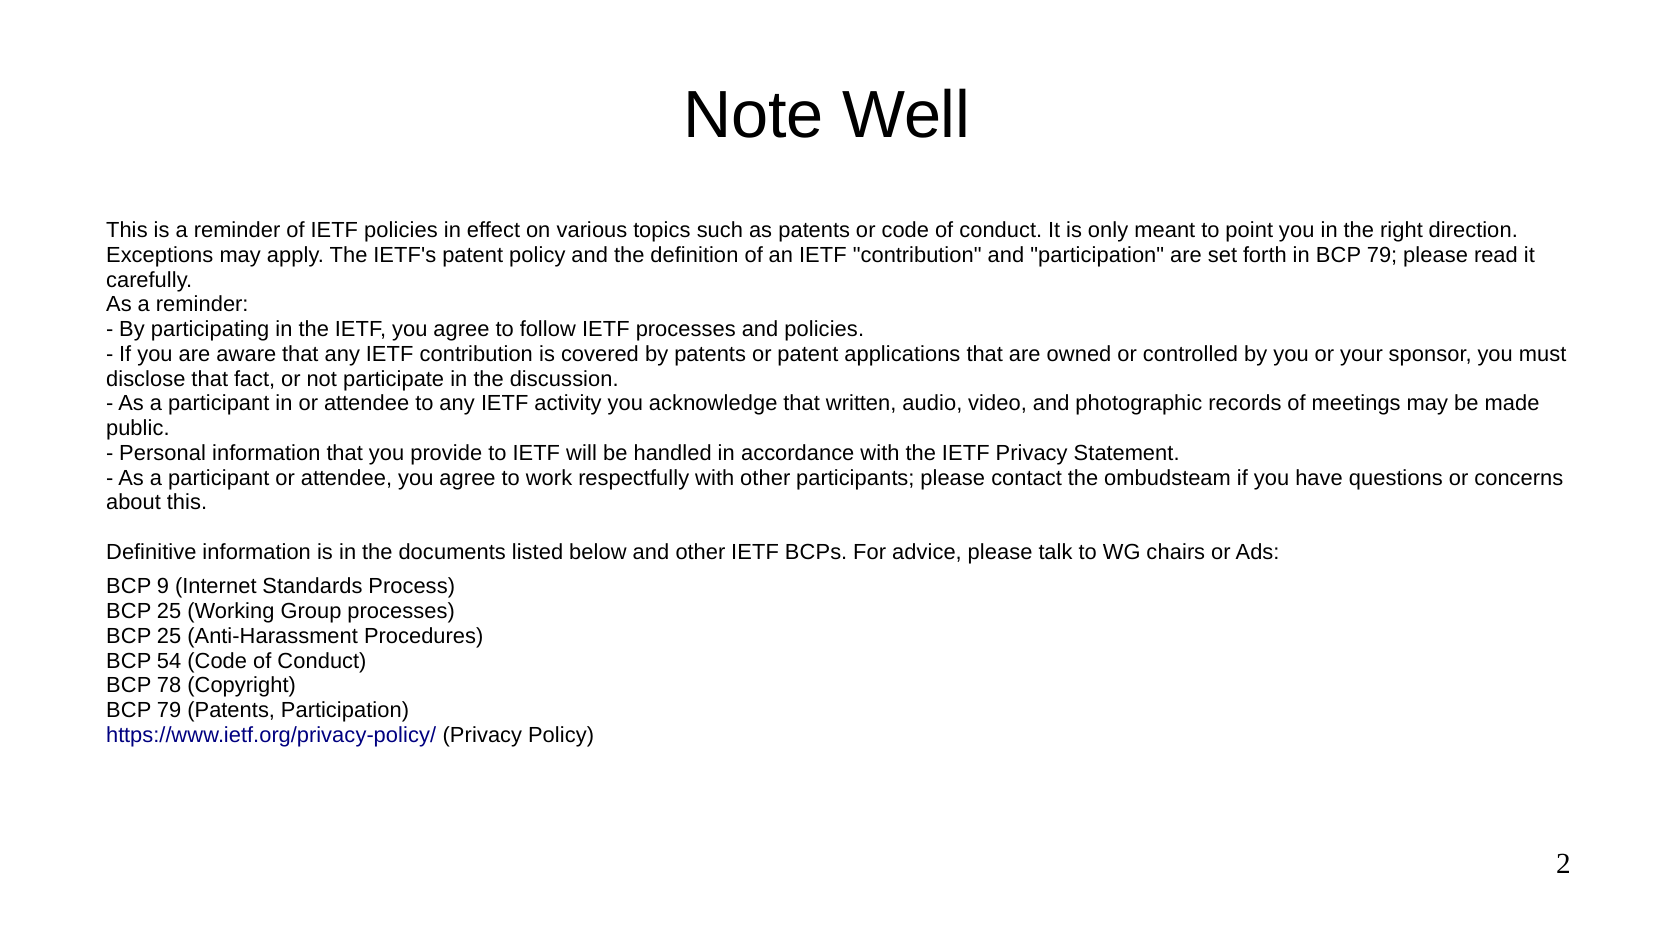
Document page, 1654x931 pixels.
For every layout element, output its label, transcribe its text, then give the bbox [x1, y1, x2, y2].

list This is a reminder of IETF policies in effect on various topics such as patents or code of conduct. It is only meant to point you in the right direction. Exceptions may apply. The IETF's patent policy and the definition of an IETF "contribution" and "participation" are set forth in BCP 79; please read it carefully. As a reminder: - By participating in the IETF, you agree to follow IETF processes and policies. - If you are aware that any IETF contribution is covered by patents or patent applications that are owned or controlled by you or your sponsor, you must disclose that fact, or not participate in the discussion. - As a participant in or attendee to any IETF activity you acknowledge that written, audio, video, and photographic records of meetings may be made public. - Personal information that you provide to IETF will be handled in accordance with the IETF Privacy Statement. - As a participant or attendee, you agree to work respectfully with other participants; please contact the ombudsteam if you have questions or concerns about this. Definitive information is in the documents listed below and other IETF BCPs. For advice, please talk to WG chairs or Ads: BCP 9 (Internet Standards Process) BCP 25 (Working Group processes) BCP 25 (Anti-Harassment Procedures) BCP 54 (Code of Conduct) BCP 78 (Copyright) BCP 79 (Patents, Participation) https://www.ietf.org/privacy-policy/ (Privacy Policy) [82, 217, 1571, 758]
title Note Well [82, 37, 1571, 193]
